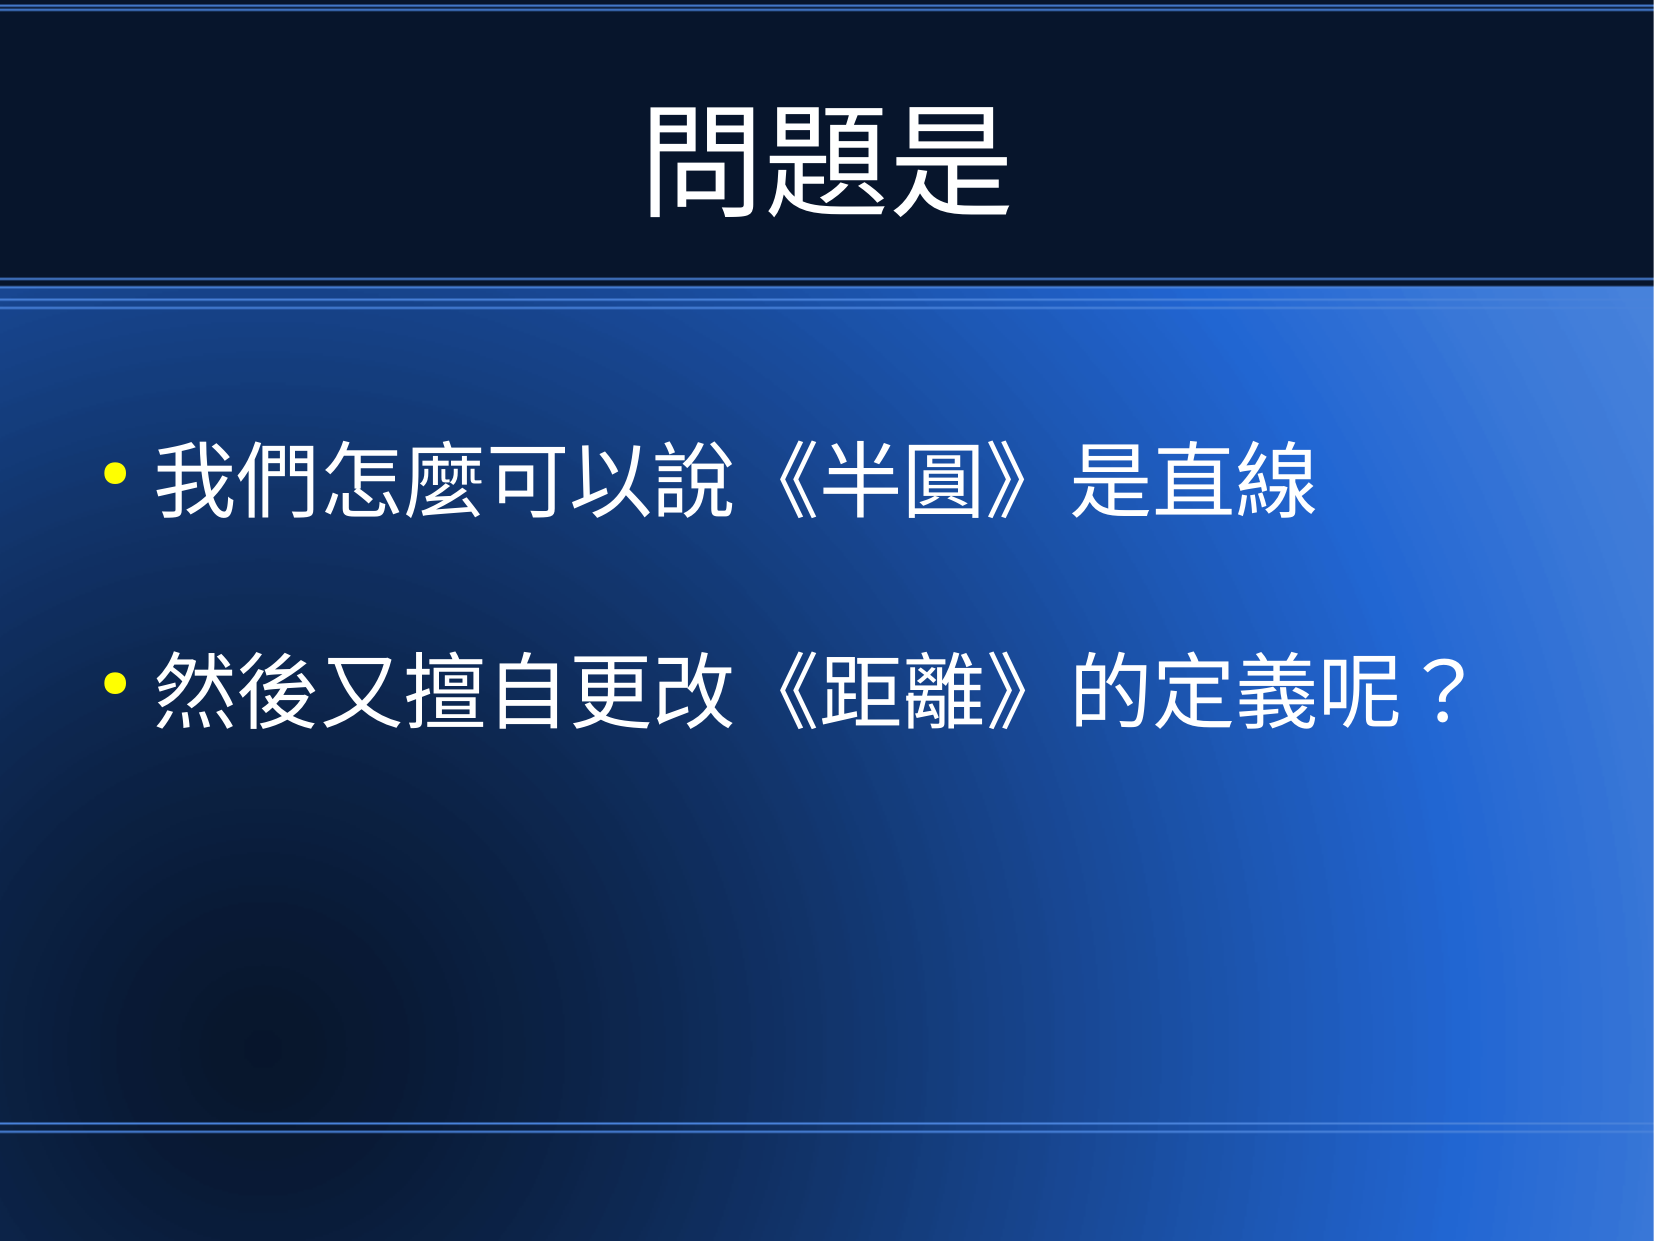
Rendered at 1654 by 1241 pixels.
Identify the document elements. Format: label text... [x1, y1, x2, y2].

picture [0, 0, 1654, 1241]
title 問題是 [82, 49, 1571, 257]
list 我們怎麼可以說《半圓》是直線 然後又擅自更改《距離》的定義呢？ [82, 355, 1571, 1241]
